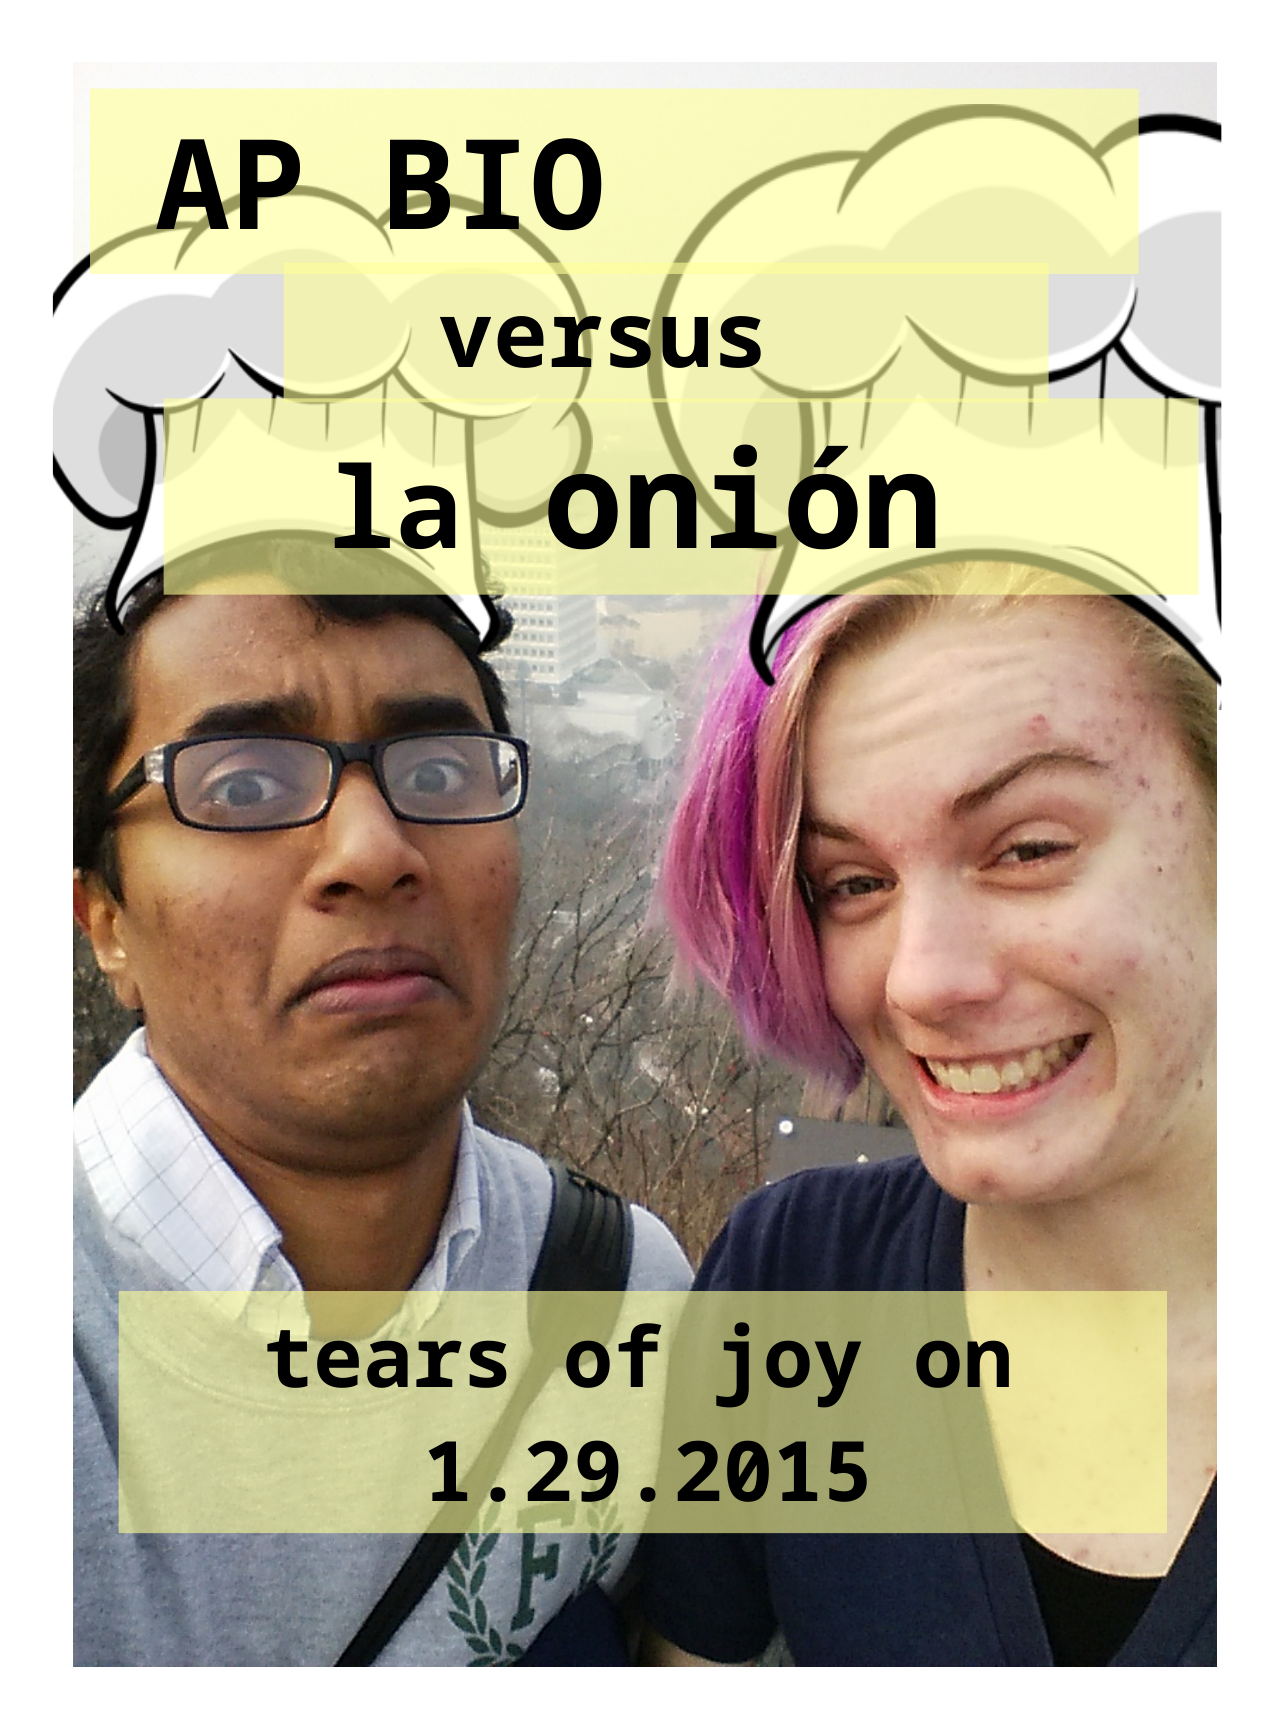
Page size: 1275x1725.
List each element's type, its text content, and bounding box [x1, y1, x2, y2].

text_box la onión [163, 398, 1199, 569]
picture [52, 62, 1222, 1667]
text_box tears of joy on 1.29.2015 [118, 1291, 1167, 1501]
text_box versus [283, 262, 1049, 385]
text_box AP BIO [90, 88, 1139, 250]
